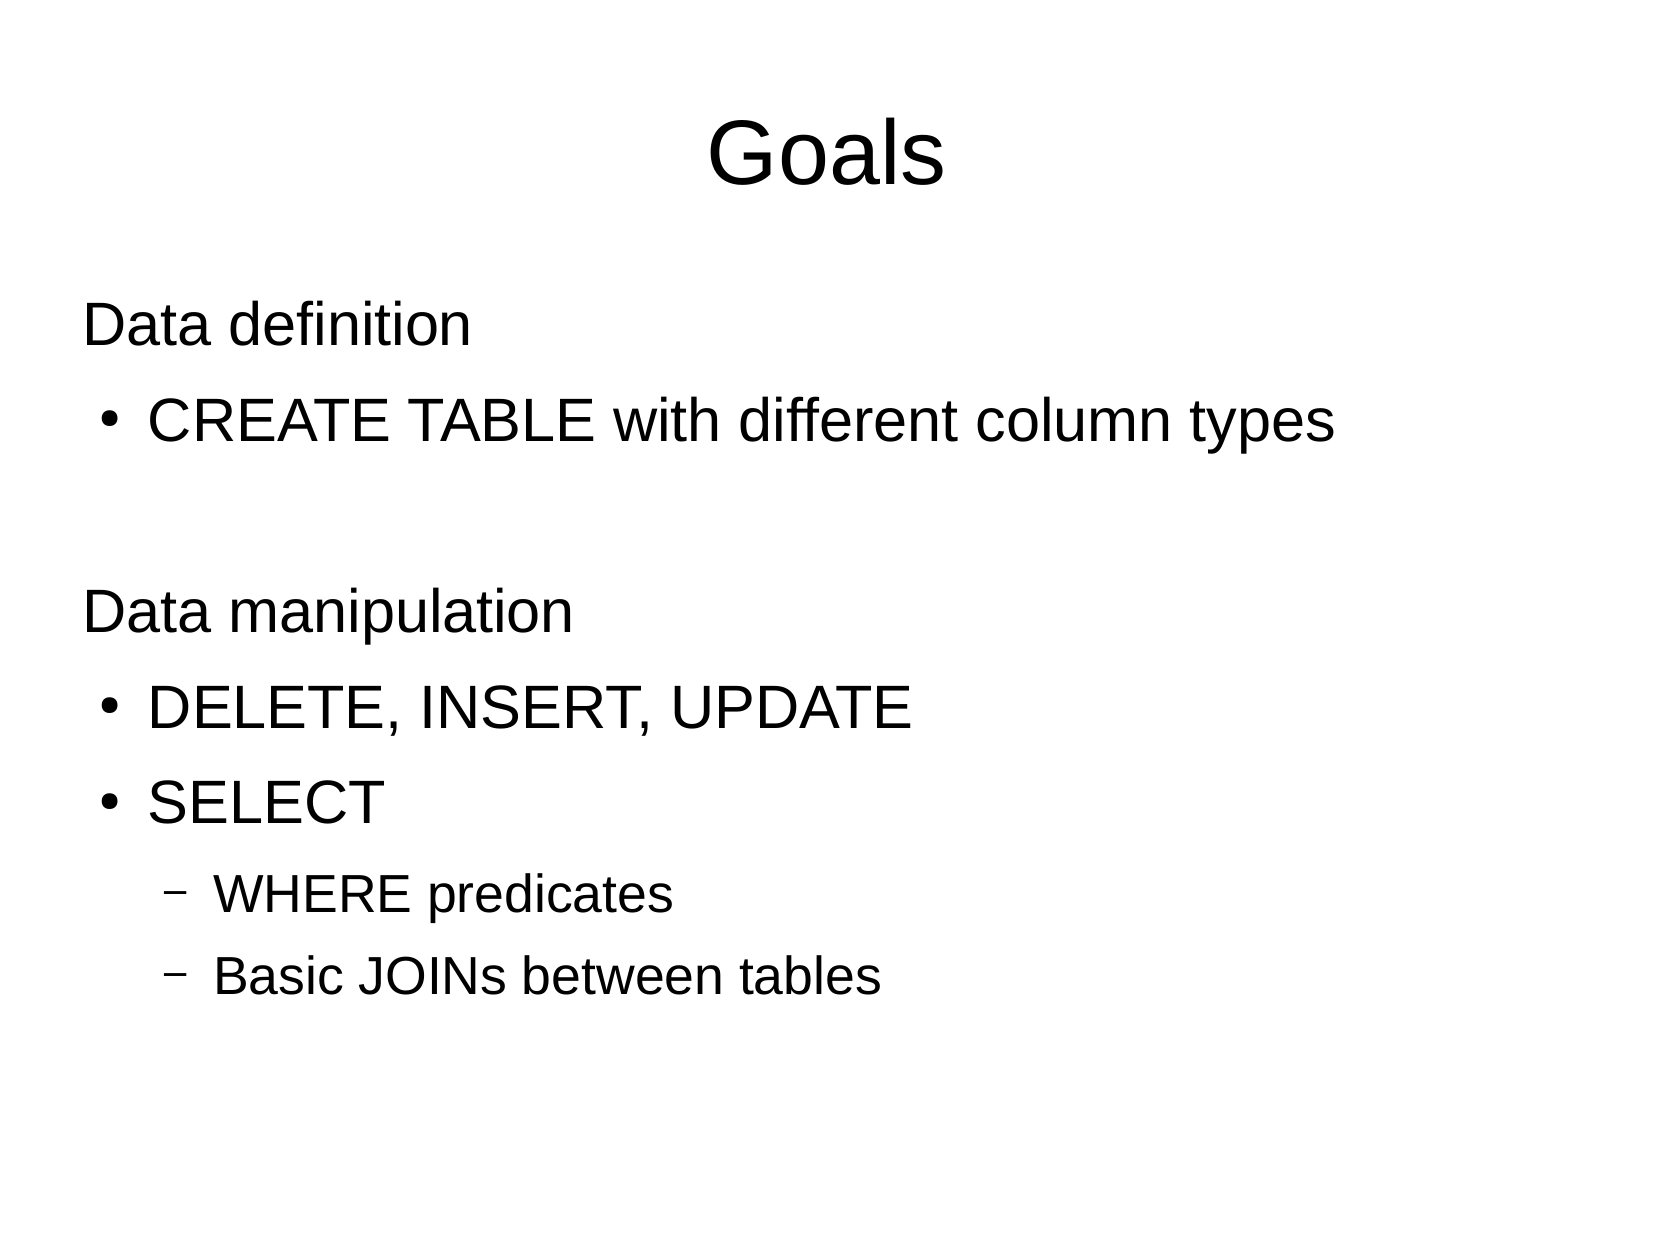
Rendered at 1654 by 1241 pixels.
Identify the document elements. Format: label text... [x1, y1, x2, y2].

title Goals [82, 49, 1571, 257]
list Data definition CREATE TABLE with different column types Data manipulation DELETE, INSERT, UPDATE SELECT WHERE predicates Basic JOINs between tables [82, 290, 1571, 1010]
